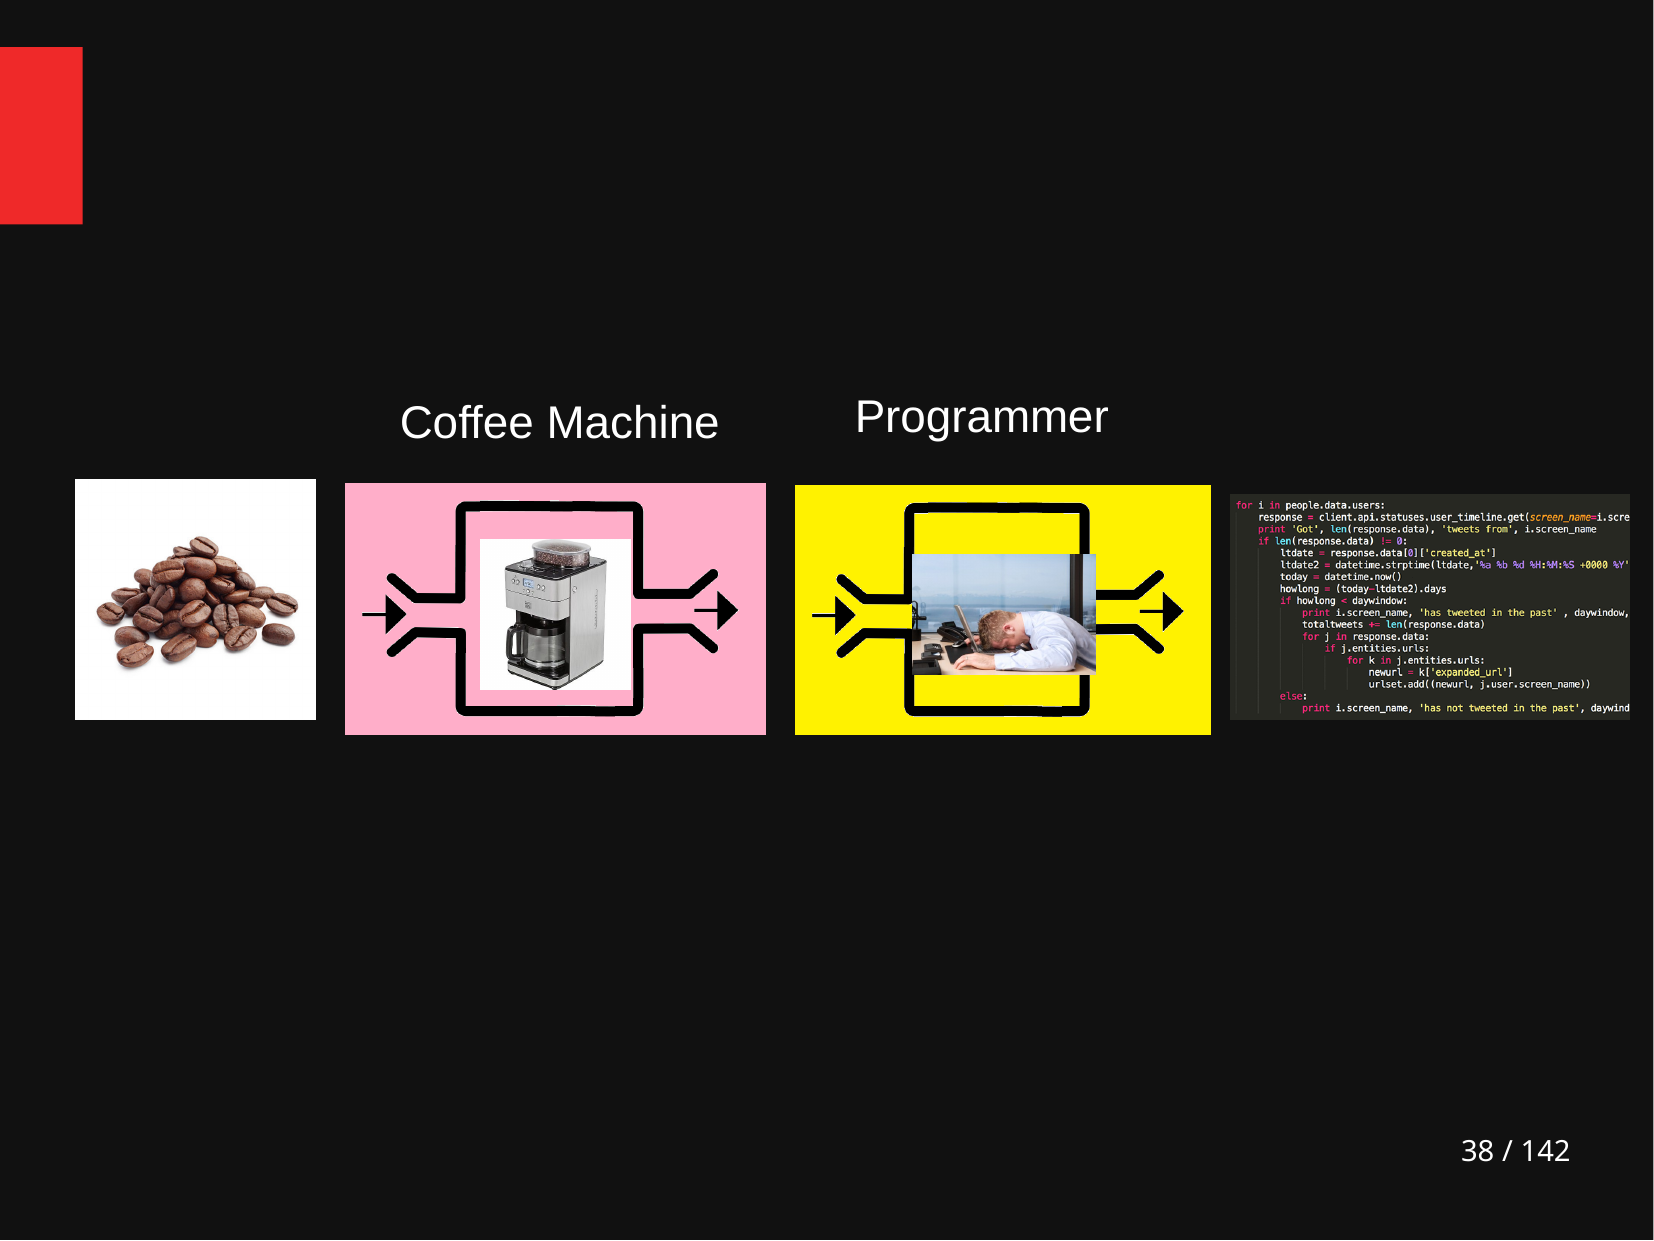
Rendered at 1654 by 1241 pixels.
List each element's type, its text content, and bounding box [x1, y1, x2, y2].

picture [1230, 494, 1630, 721]
text_box Programmer [840, 383, 1216, 451]
picture [345, 483, 766, 736]
text_box Coffee Machine [385, 390, 736, 457]
picture [795, 485, 1211, 736]
picture [75, 479, 316, 721]
